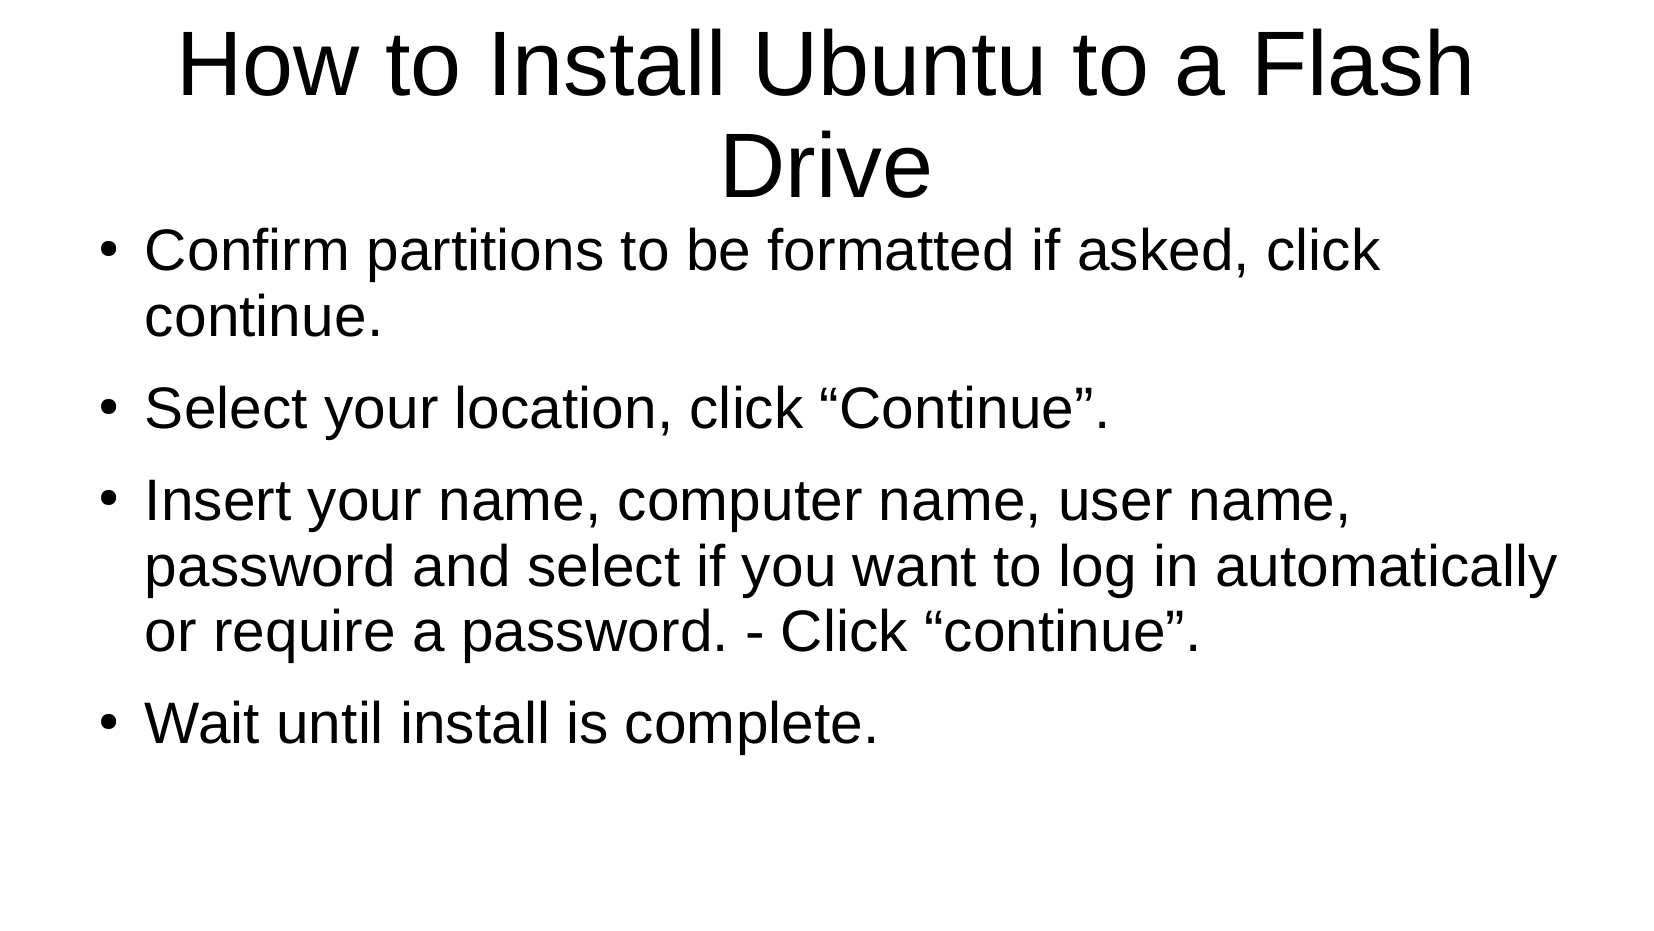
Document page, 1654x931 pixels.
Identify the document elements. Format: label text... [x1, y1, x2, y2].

title How to Install Ubuntu to a Flash Drive [82, 12, 1571, 217]
list Confirm partitions to be formatted if asked, click continue. Select your location, click “Continue”. Insert your name, computer name, user name, password and select if you want to log in automatically or require a password. - Click “continue”. Wait until install is complete. [82, 217, 1571, 758]
